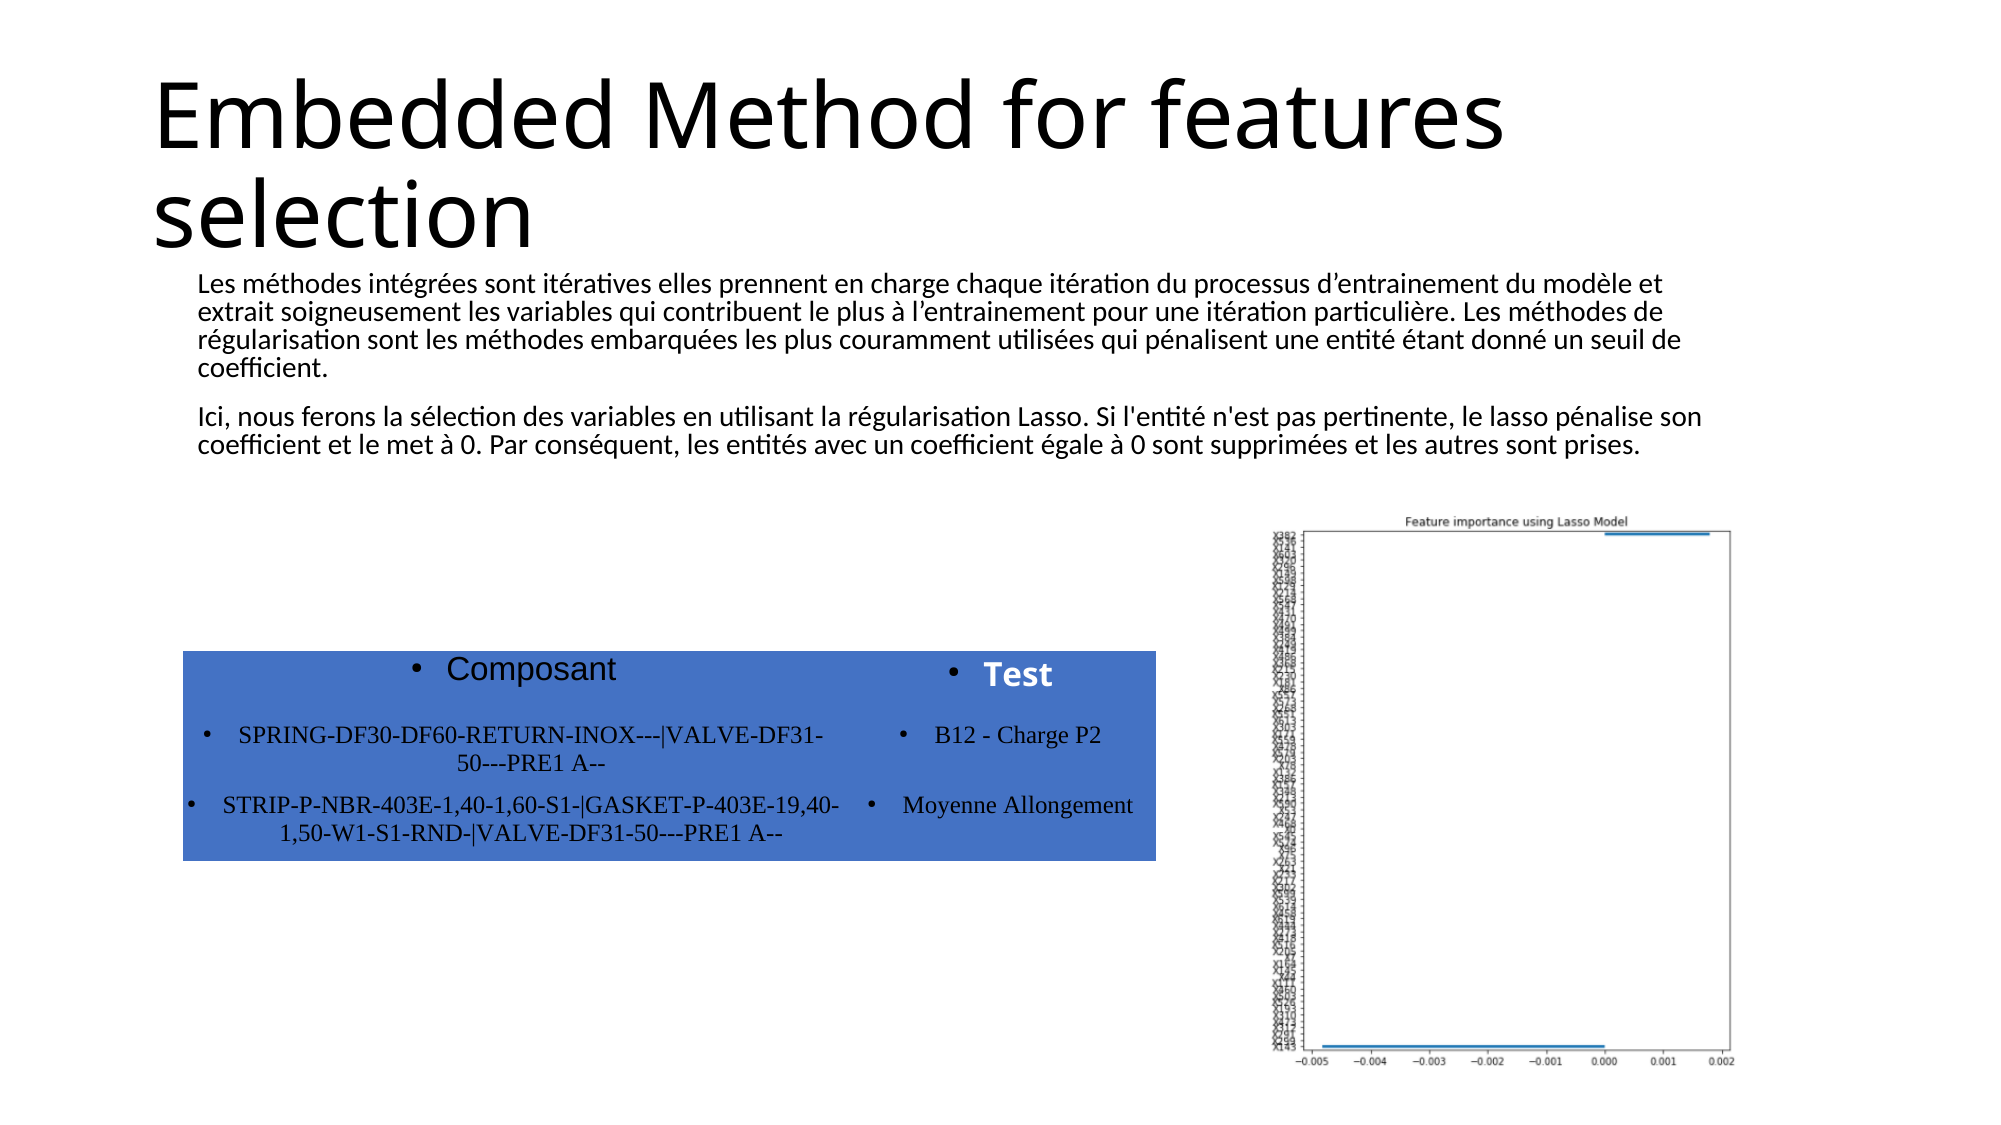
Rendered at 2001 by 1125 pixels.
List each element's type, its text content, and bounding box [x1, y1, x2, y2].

table_header Composant [183, 651, 845, 721]
table_cell B12 - Charge P2 [845, 721, 1156, 791]
picture [1264, 514, 1756, 1078]
list Les méthodes intégrées sont itératives elles prennent en charge chaque itération du processus d’entrainement du modèle et extrait soigneusement les variables qui contribuent le plus à l’entrainement pour une itération particulière. Les méthodes de régularisation sont les méthodes embarquées les plus couramment utilisées qui pénalisent une entité étant donné un seuil de coefficient. Ici, nous ferons la sélection des variables en utilisant la régularisation Lasso. Si l'entité n'est pas pertinente, le lasso pénalise son coefficient et le met à 0. Par conséquent, les entités avec un coefficient égale à 0 sont supprimées et les autres sont prises. [182, 263, 1745, 515]
table_header Test [845, 651, 1156, 721]
table_cell STRIP-P-NBR-403E-1,40-1,60-S1-|GASKET-P-403E-19,40-1,50-W1-S1-RND-|VALVE-DF31-50---PRE1 A-- [183, 791, 845, 861]
table_cell Moyenne Allongement [845, 791, 1156, 861]
title Embedded Method for features selection [137, 59, 1863, 278]
table_cell SPRING-DF30-DF60-RETURN-INOX---|VALVE-DF31-50---PRE1 A-- [183, 721, 845, 791]
